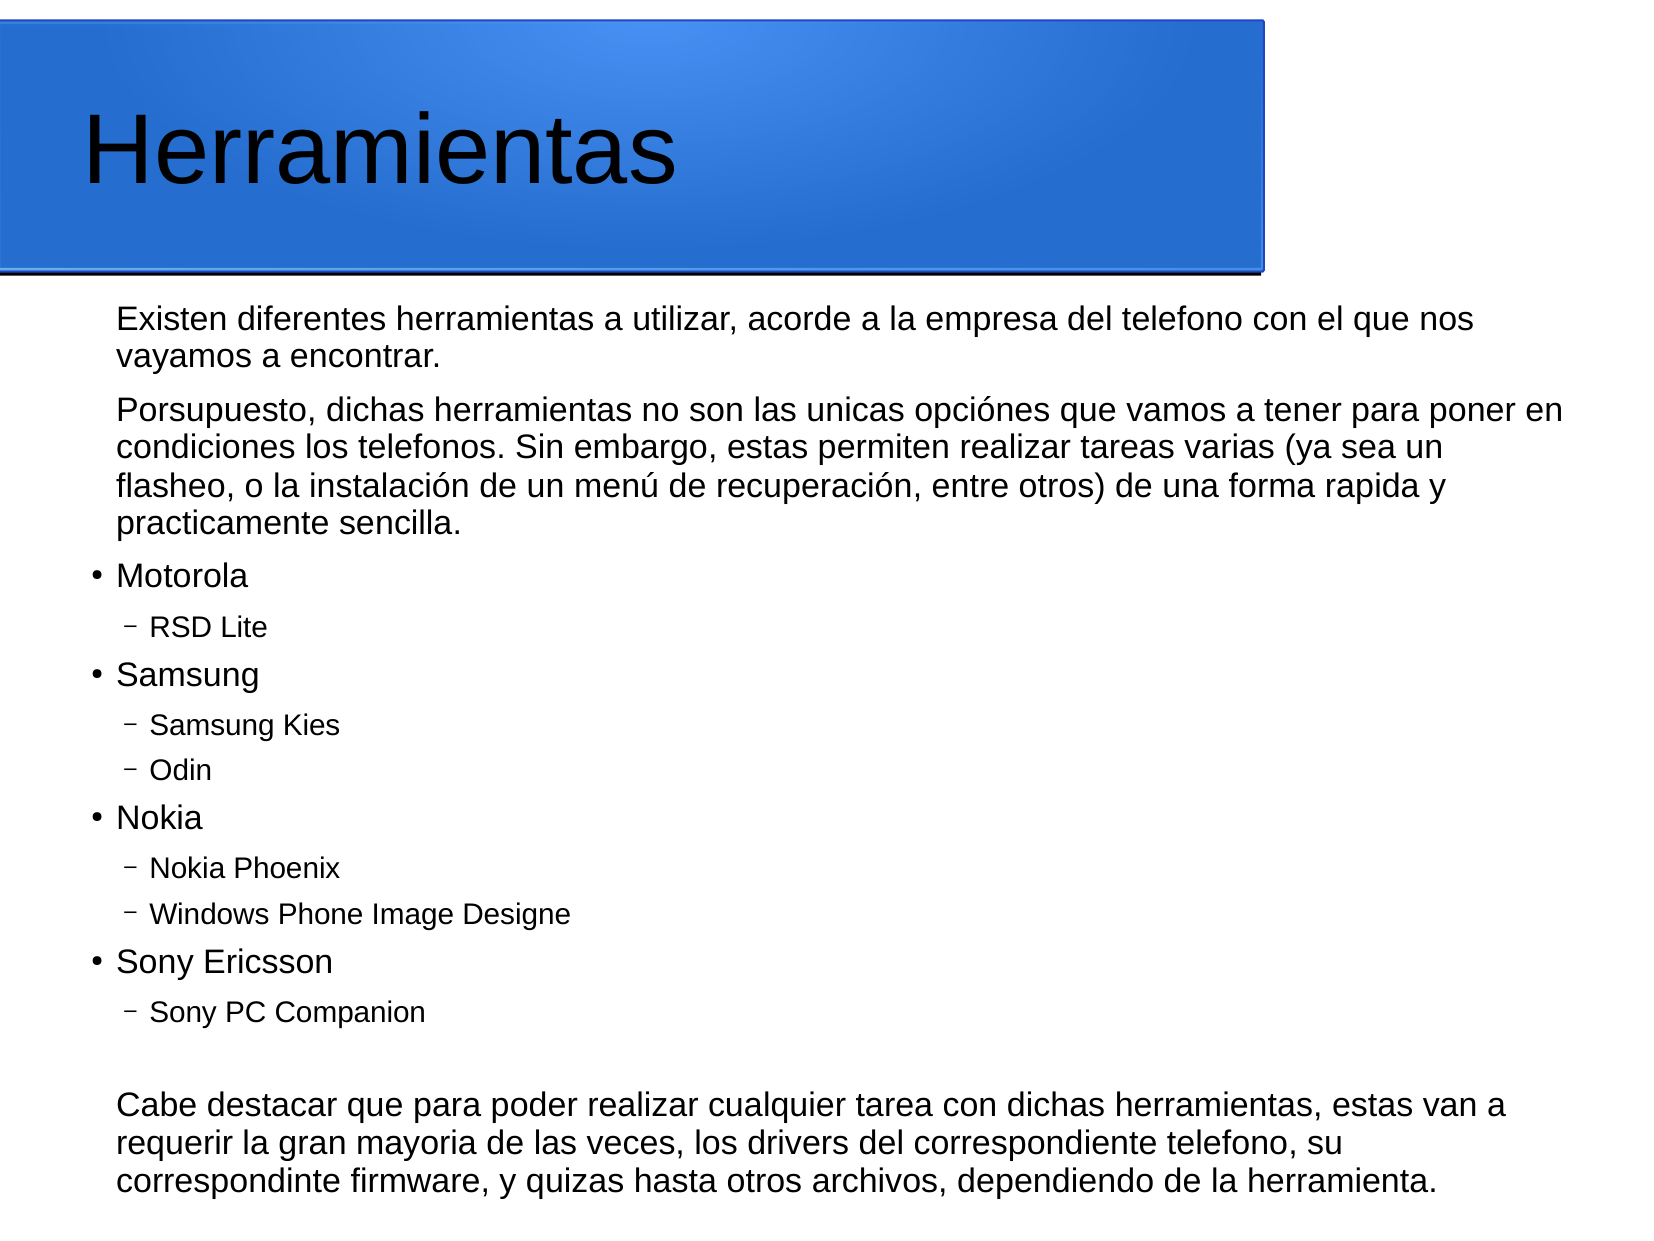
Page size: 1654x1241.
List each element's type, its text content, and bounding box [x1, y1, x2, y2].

list Existen diferentes herramientas a utilizar, acorde a la empresa del telefono con el que nos vayamos a encontrar. Porsupuesto, dichas herramientas no son las unicas opciónes que vamos a tener para poner en condiciones los telefonos. Sin embargo, estas permiten realizar tareas varias (ya sea un flasheo, o la instalación de un menú de recuperación, entre otros) de una forma rapida y practicamente sencilla. Motorola RSD Lite Samsung Samsung Kies Odin Nokia Nokia Phoenix Windows Phone Image Designe Sony Ericsson Sony PC Companion Cabe destacar que para poder realizar cualquier tarea con dichas herramientas, estas van a requerir la gran mayoria de las veces, los drivers del correspondiente telefono, su correspondinte firmware, y quizas hasta otros archivos, dependiendo de la herramienta. [82, 299, 1571, 1217]
title Herramientas [82, 47, 1235, 252]
